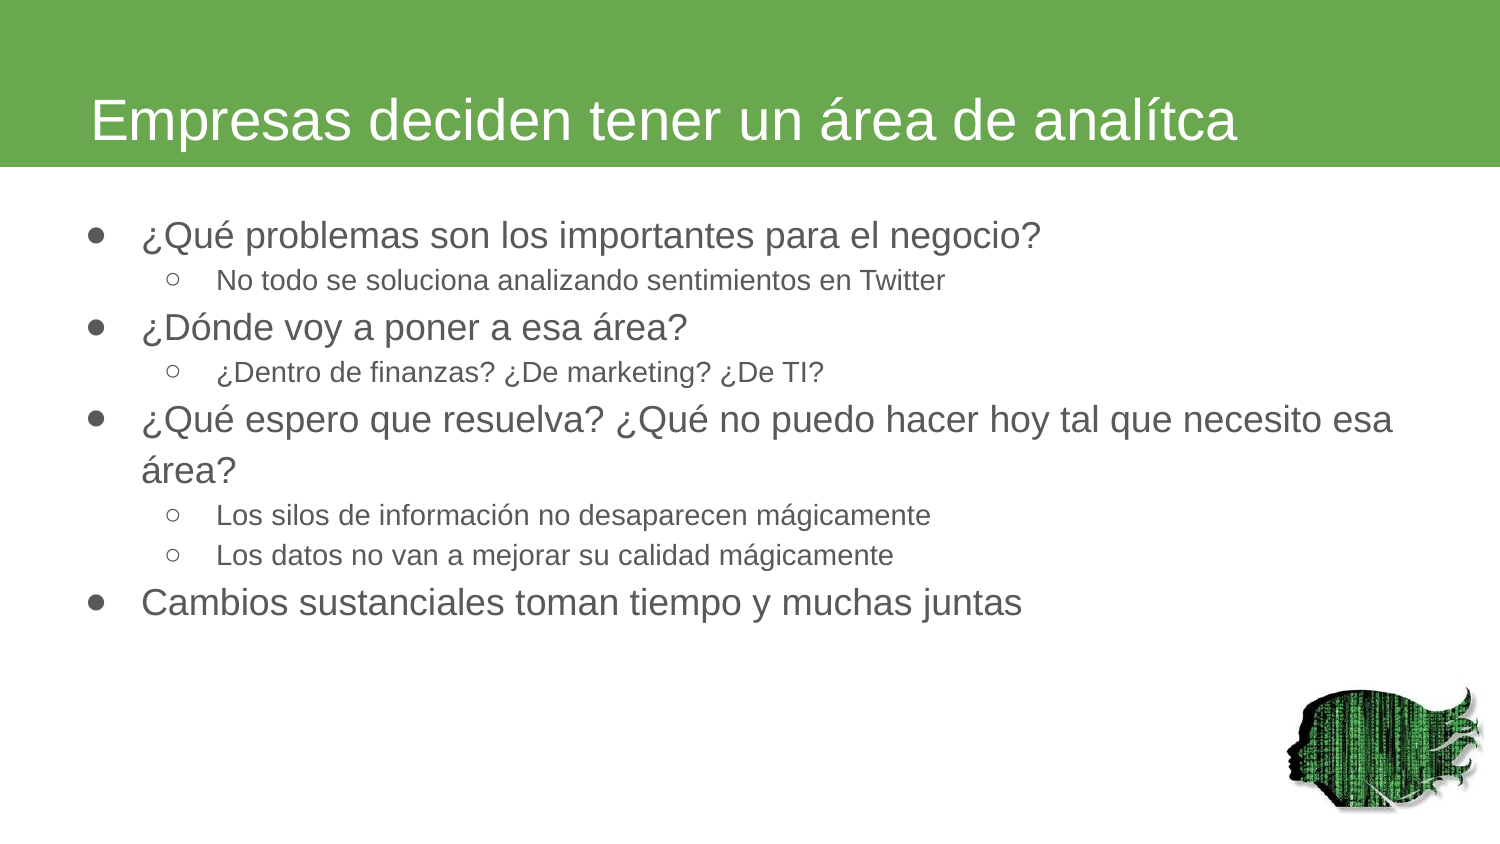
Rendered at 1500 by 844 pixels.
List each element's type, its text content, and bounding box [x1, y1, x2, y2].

title Empresas deciden tener un área de analítca [0, 0, 1500, 167]
picture [1281, 678, 1484, 814]
list ¿Qué problemas son los importantes para el negocio? No todo se soluciona analizando sentimientos en Twitter ¿Dónde voy a poner a esa área? ¿Dentro de finanzas? ¿De marketing? ¿De TI? ¿Qué espero que resuelva? ¿Qué no puedo hacer hoy tal que necesito esa área? Los silos de información no desaparecen mágicamente Los datos no van a mejorar su calidad mágicamente Cambios sustanciales toman tiempo y muchas juntas [51, 189, 1449, 750]
